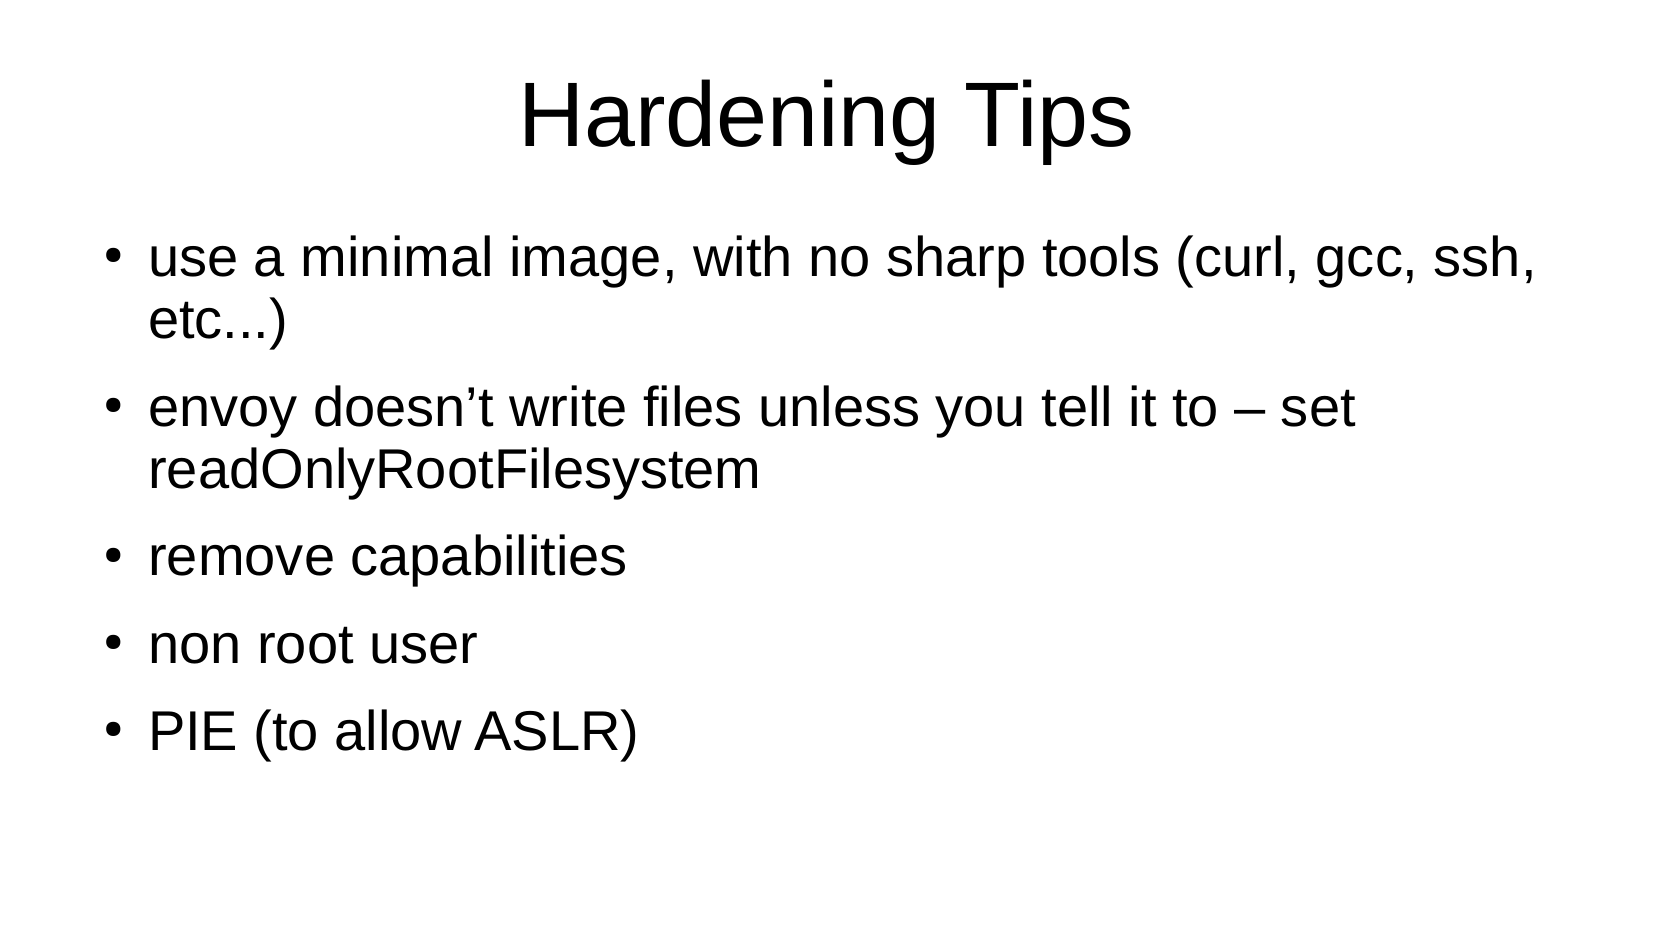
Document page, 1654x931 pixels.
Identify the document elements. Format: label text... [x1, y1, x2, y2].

title Hardening Tips [82, 37, 1571, 193]
list use a minimal image, with no sharp tools (curl, gcc, ssh, etc...) envoy doesn’t write files unless you tell it to – set readOnlyRootFilesystem remove capabilities non root user PIE (to allow ASLR) [88, 225, 1577, 766]
